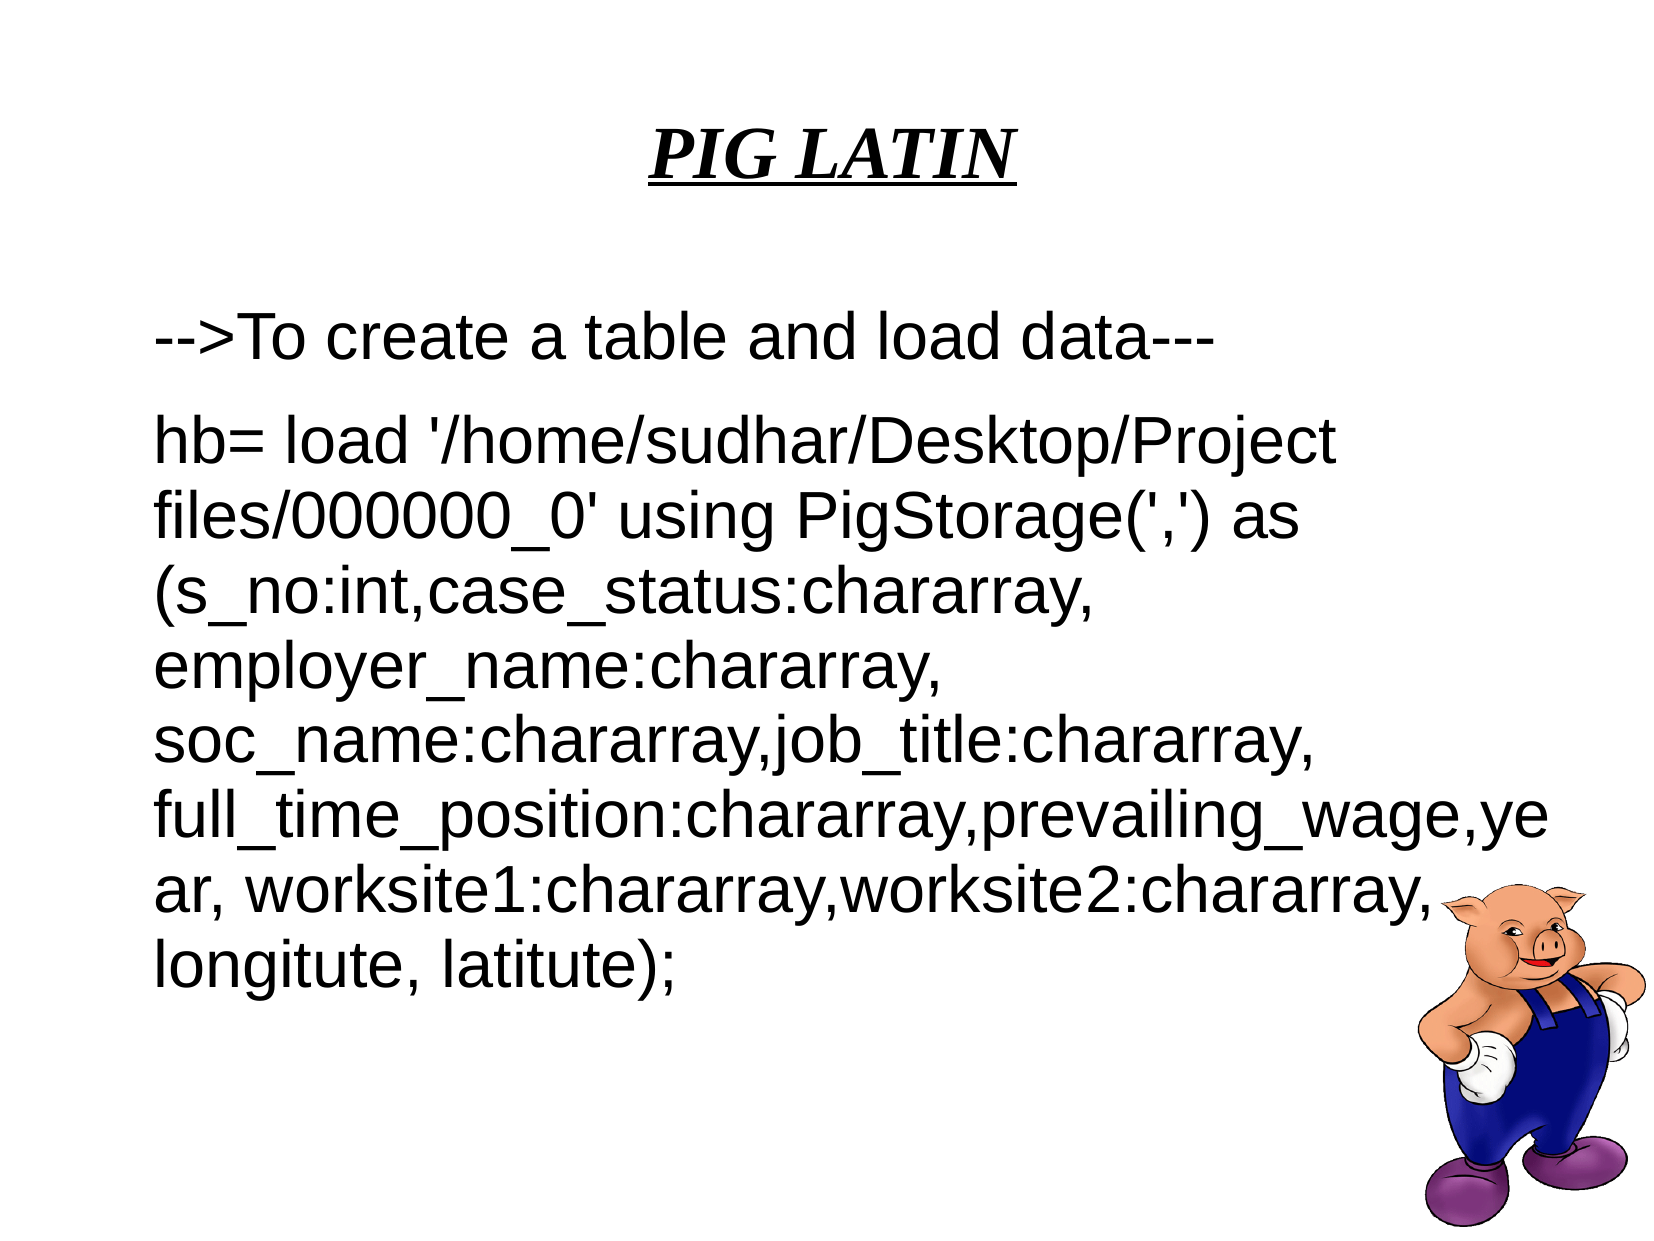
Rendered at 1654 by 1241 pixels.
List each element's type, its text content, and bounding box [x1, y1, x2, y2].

list -->To create a table and load data--- hb= load '/home/sudhar/Desktop/Project files/000000_0' using PigStorage(',') as (s_no:int,case_status:chararray, employer_name:chararray, soc_name:chararray,job_title:chararray, full_time_position:chararray,prevailing_wage,year, worksite1:chararray,worksite2:chararray, longitute, latitute); [82, 299, 1571, 1019]
picture [1417, 884, 1646, 1227]
title PIG LATIN [88, 49, 1577, 257]
